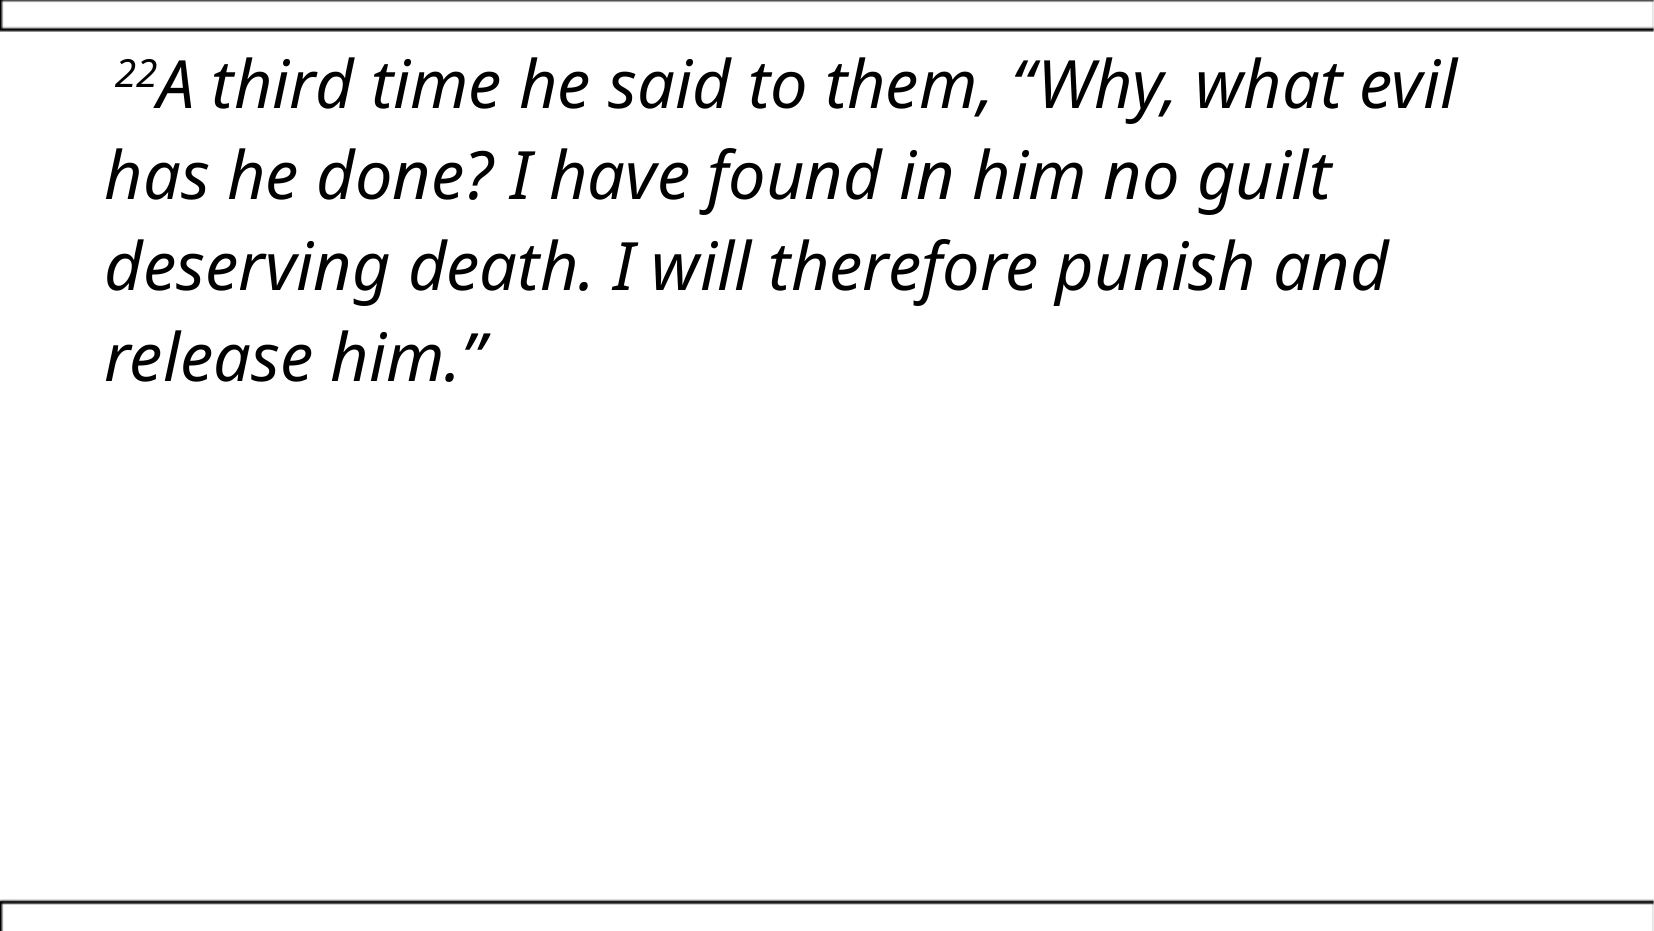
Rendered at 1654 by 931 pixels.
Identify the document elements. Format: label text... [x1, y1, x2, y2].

text_box 22A third time he said to them, “Why, what evil has he done? I have found in him no guilt deserving death. I will therefore punish and release him.” [90, 30, 1576, 421]
picture [0, 0, 1654, 931]
